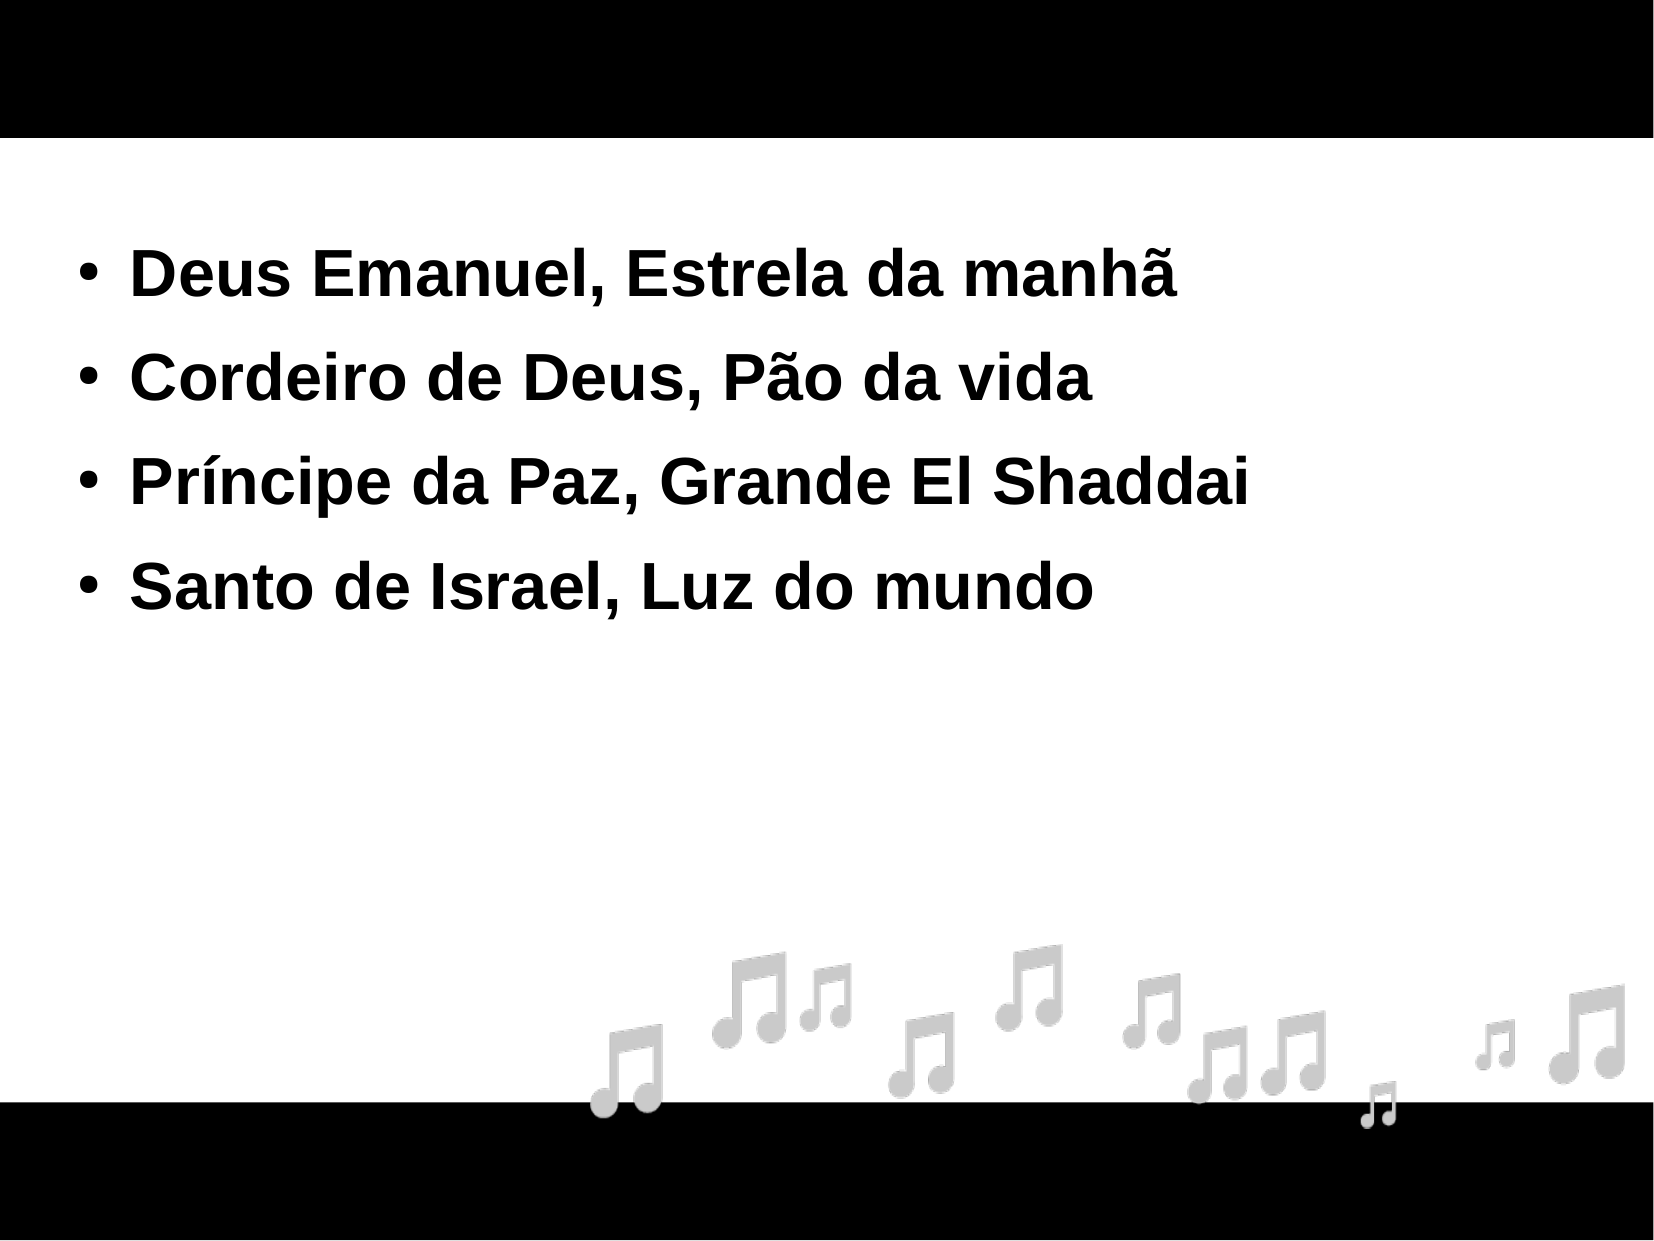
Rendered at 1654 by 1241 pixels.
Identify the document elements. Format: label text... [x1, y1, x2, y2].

list Deus Emanuel, Estrela da manhã Cordeiro de Deus, Pão da vida Príncipe da Paz, Grande El Shaddai Santo de Israel, Luz do mundo [59, 236, 1595, 1024]
